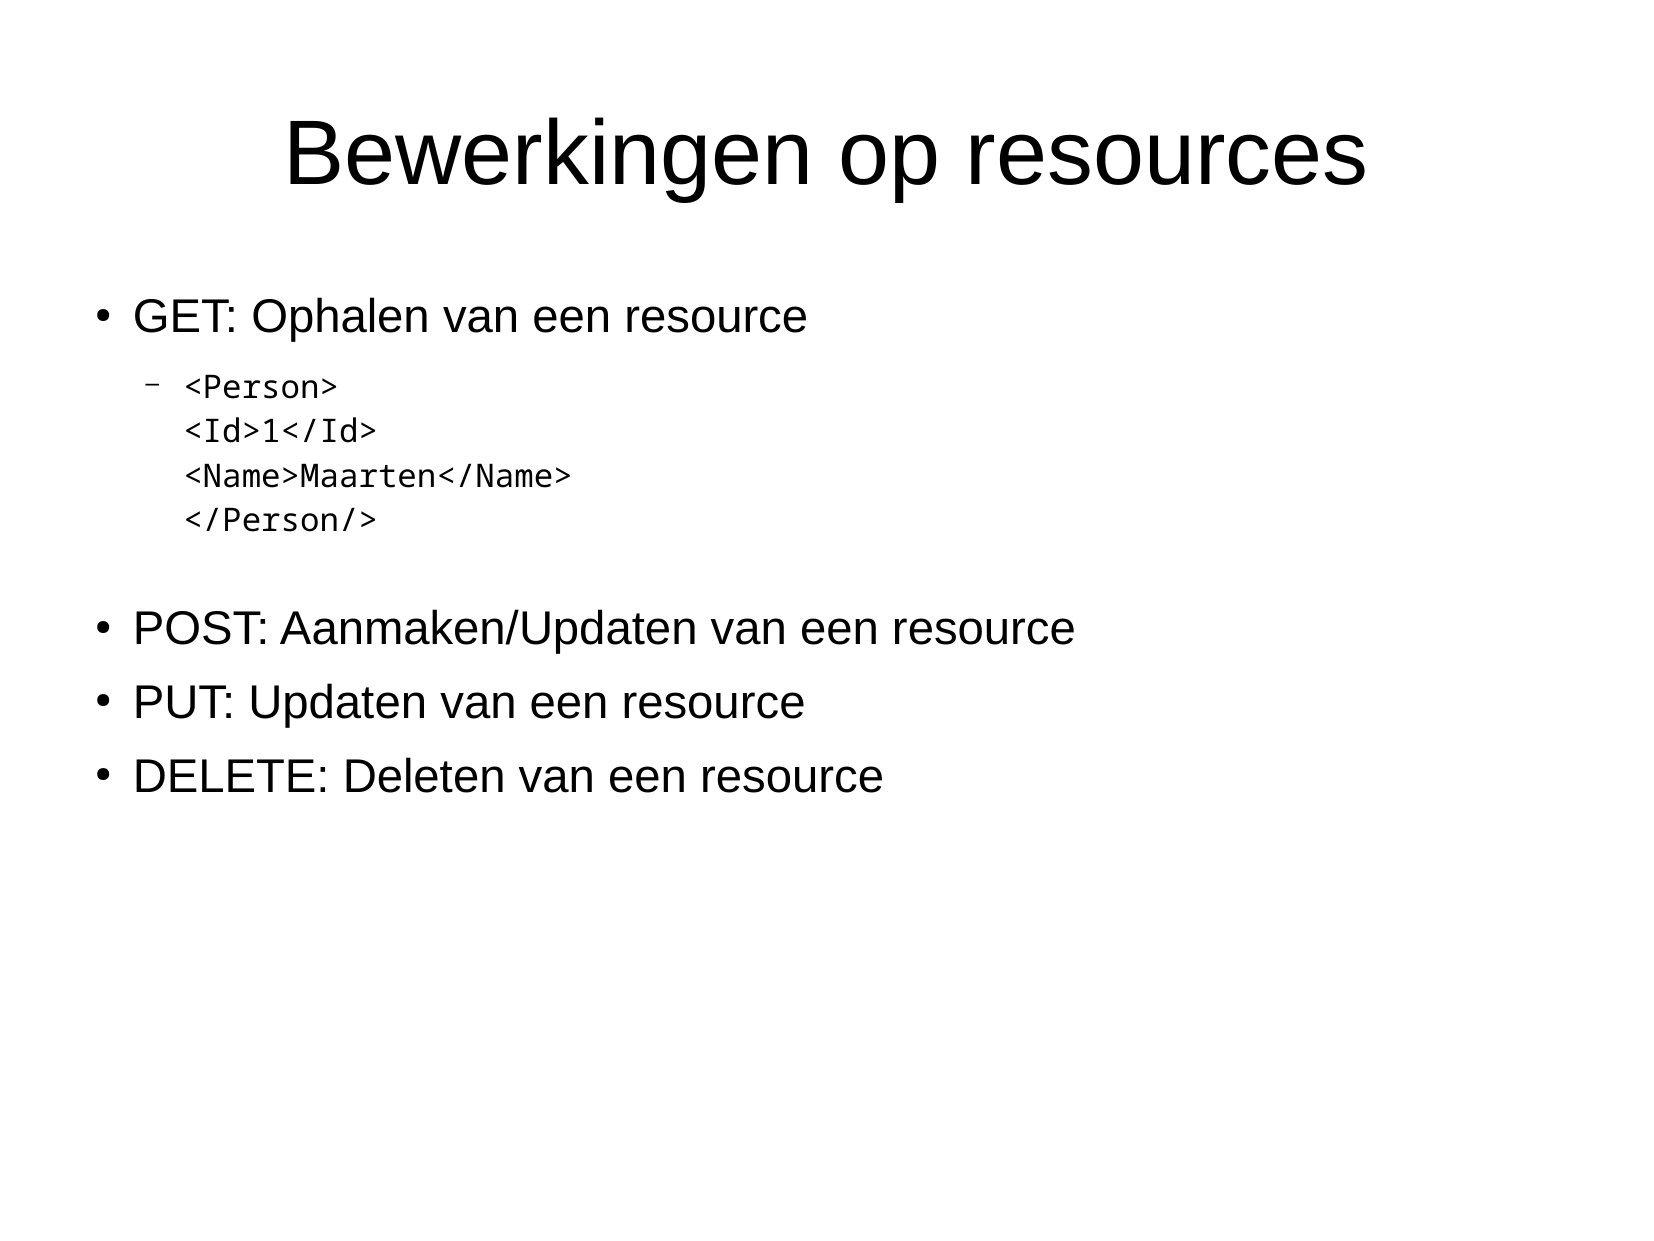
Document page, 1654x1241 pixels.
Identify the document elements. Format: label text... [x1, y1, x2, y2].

list GET: Ophalen van een resource <Person> <Id>1</Id> <Name>Maarten</Name> </Person/> POST: Aanmaken/Updaten van een resource PUT: Updaten van een resource DELETE: Deleten van een resource [82, 290, 1538, 1010]
title Bewerkingen op resources [82, 49, 1571, 257]
